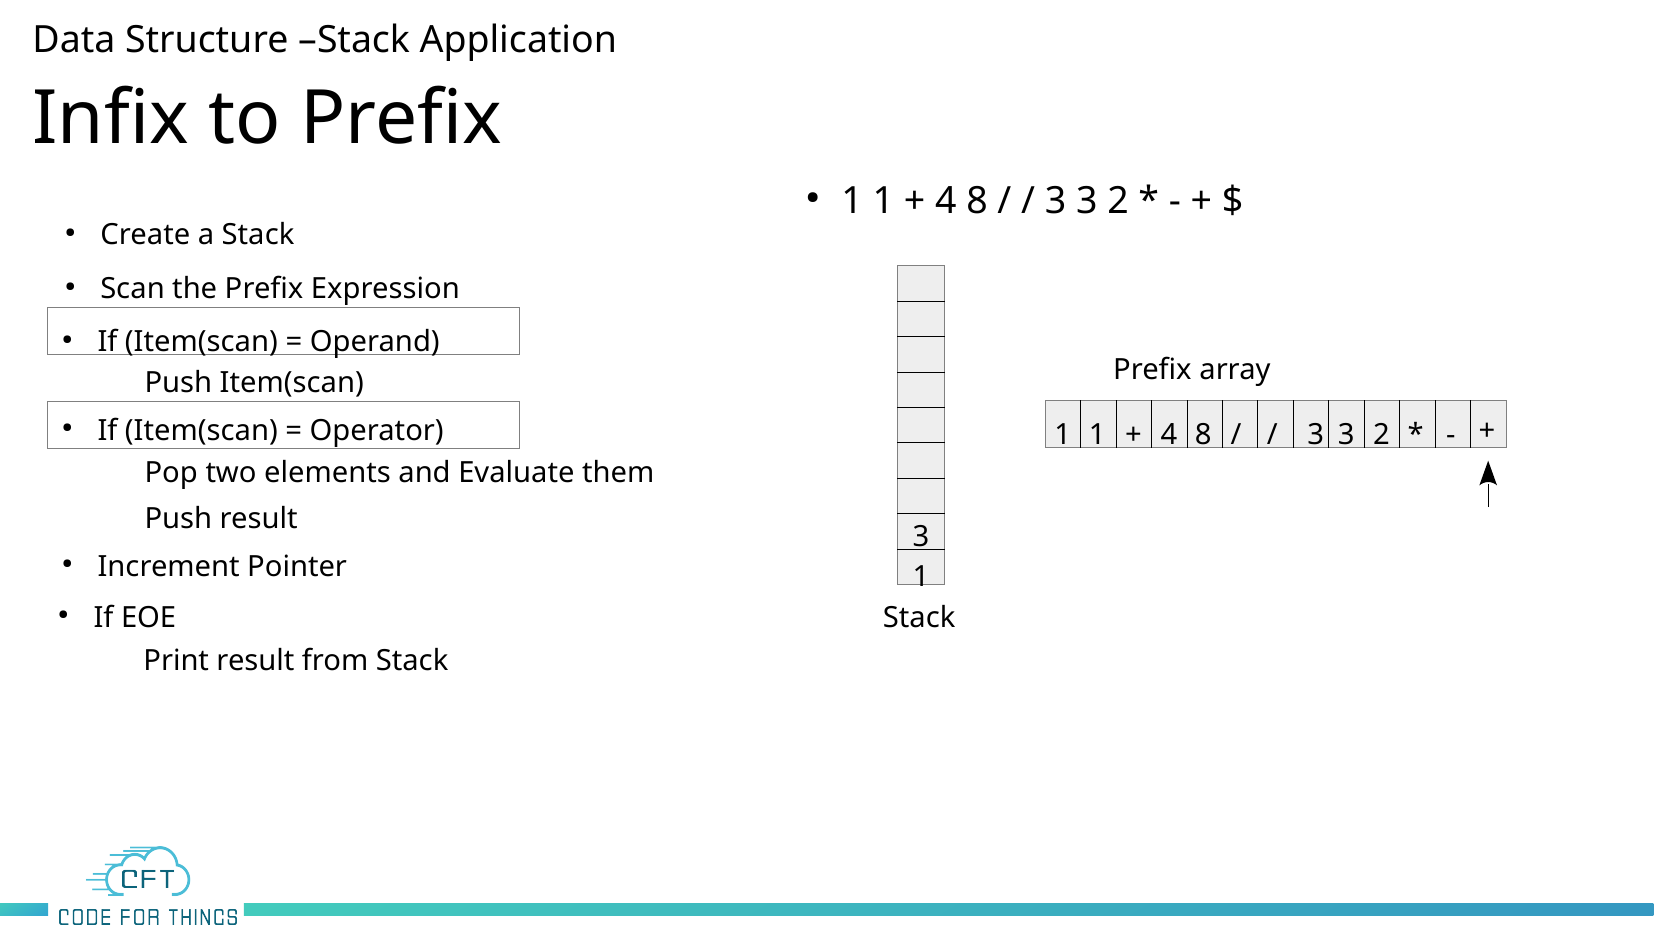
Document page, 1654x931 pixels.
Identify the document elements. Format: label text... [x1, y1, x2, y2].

text_box 1 1 + 4 8 / / 3 3 2 * - + $ [791, 165, 1377, 225]
text_box [47, 307, 520, 355]
text_box 3 [1292, 406, 1341, 456]
text_box [1223, 400, 1257, 406]
text_box [897, 337, 945, 372]
text_box [1365, 400, 1399, 406]
text_box + [1463, 402, 1518, 452]
text_box / [1252, 406, 1292, 456]
text_box 1 [897, 558, 946, 597]
text_box Increment Pointer [47, 537, 621, 597]
text_box If (Item(scan) = Operand) [47, 312, 491, 373]
text_box Print result from Stack [93, 631, 615, 691]
text_box [897, 373, 945, 407]
text_box [897, 302, 945, 336]
text_box Scan the Prefix Expression [50, 259, 537, 319]
text_box If (Item(scan) = Operator) [47, 401, 496, 461]
text_box / [1229, 406, 1252, 456]
text_box [897, 265, 945, 301]
text_box Pop two elements and Evaluate them [94, 443, 709, 502]
text_box 1 [1074, 406, 1123, 456]
text_box 8 [1180, 406, 1229, 456]
text_box Push Item(scan) [94, 373, 426, 401]
text_box [897, 479, 945, 507]
text_box [1436, 400, 1470, 406]
picture [59, 846, 237, 925]
text_box If EOE [43, 588, 375, 638]
text_box [897, 443, 945, 478]
text_box Stack [868, 588, 979, 638]
text_box Push result [94, 490, 426, 550]
text_box [1258, 400, 1293, 406]
text_box [496, 401, 520, 449]
text_box * [1407, 406, 1431, 456]
text_box [1188, 400, 1222, 406]
text_box [1045, 400, 1080, 406]
text_box - [1431, 406, 1472, 456]
text_box Create a Stack [50, 206, 355, 266]
title Data Structure –Stack Application Infix to Prefix [32, 12, 1536, 166]
text_box + [1123, 406, 1145, 456]
text_box [1117, 400, 1151, 406]
text_box [1400, 400, 1435, 406]
text_box 2 [1372, 406, 1407, 456]
text_box [1152, 400, 1187, 406]
text_box Prefix array [1098, 341, 1312, 391]
text_box 3 [1341, 406, 1372, 456]
text_box [1329, 400, 1364, 406]
text_box 1 [1039, 406, 1074, 456]
text_box [1081, 400, 1116, 406]
text_box [1294, 400, 1328, 406]
text_box 3 [897, 507, 947, 558]
text_box [897, 408, 945, 442]
text_box 4 [1145, 406, 1180, 456]
